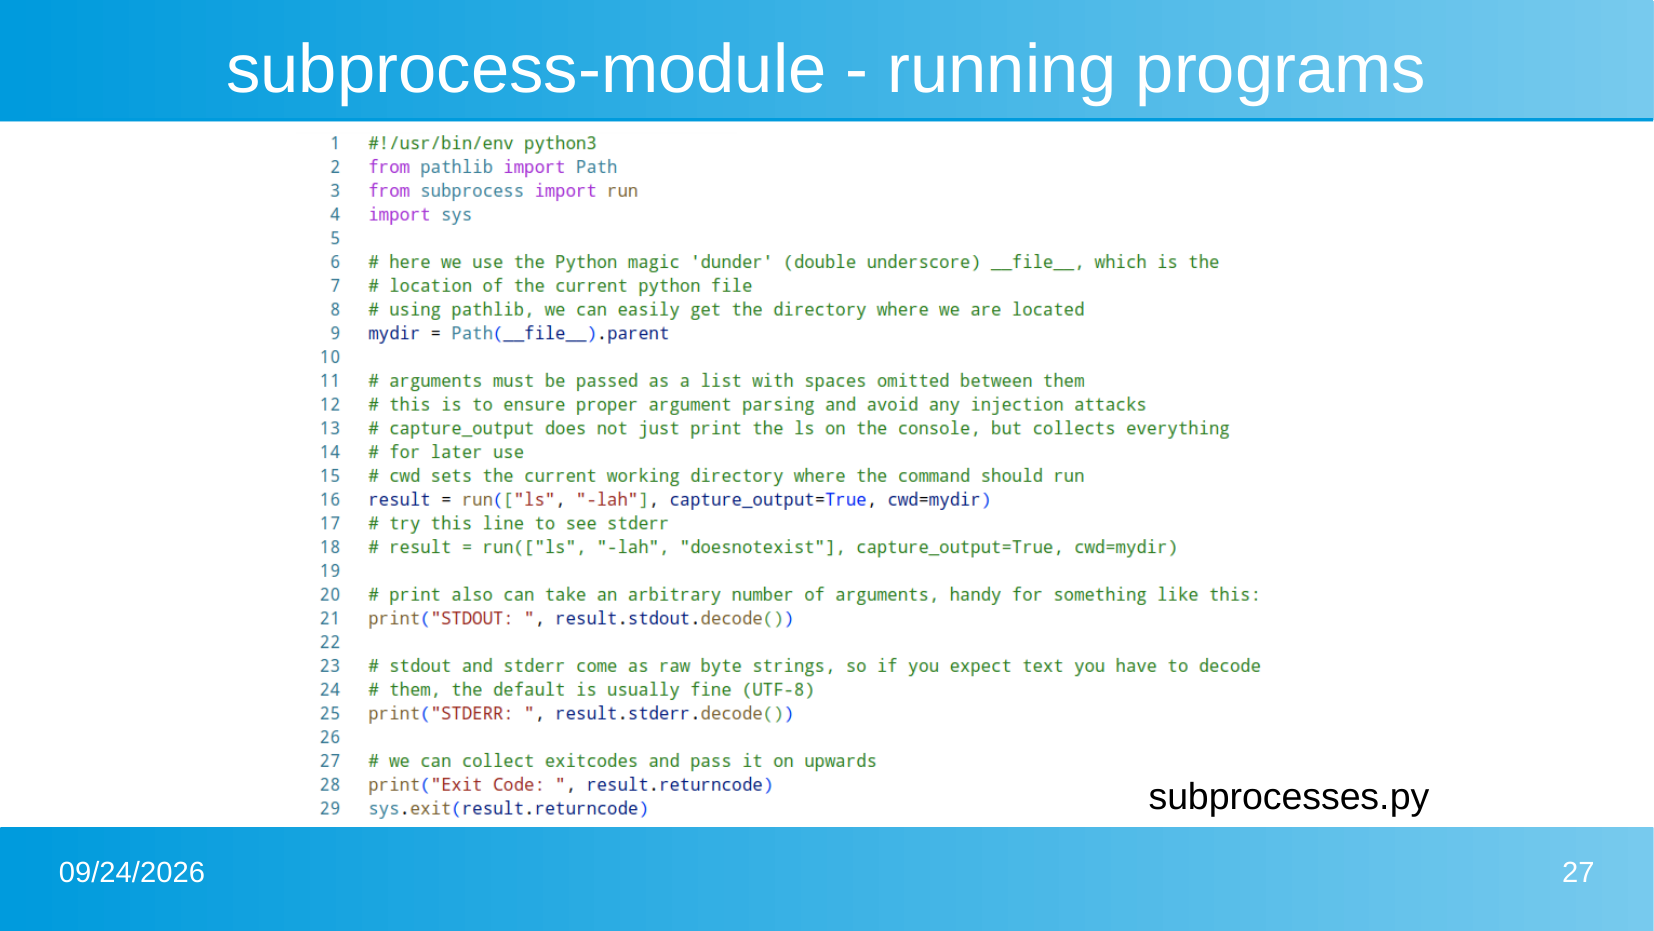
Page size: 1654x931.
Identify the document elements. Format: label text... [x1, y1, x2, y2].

text_box subprocesses.py [1133, 768, 1445, 826]
picture [296, 132, 1352, 822]
title subprocess-module - running programs [59, 29, 1595, 108]
